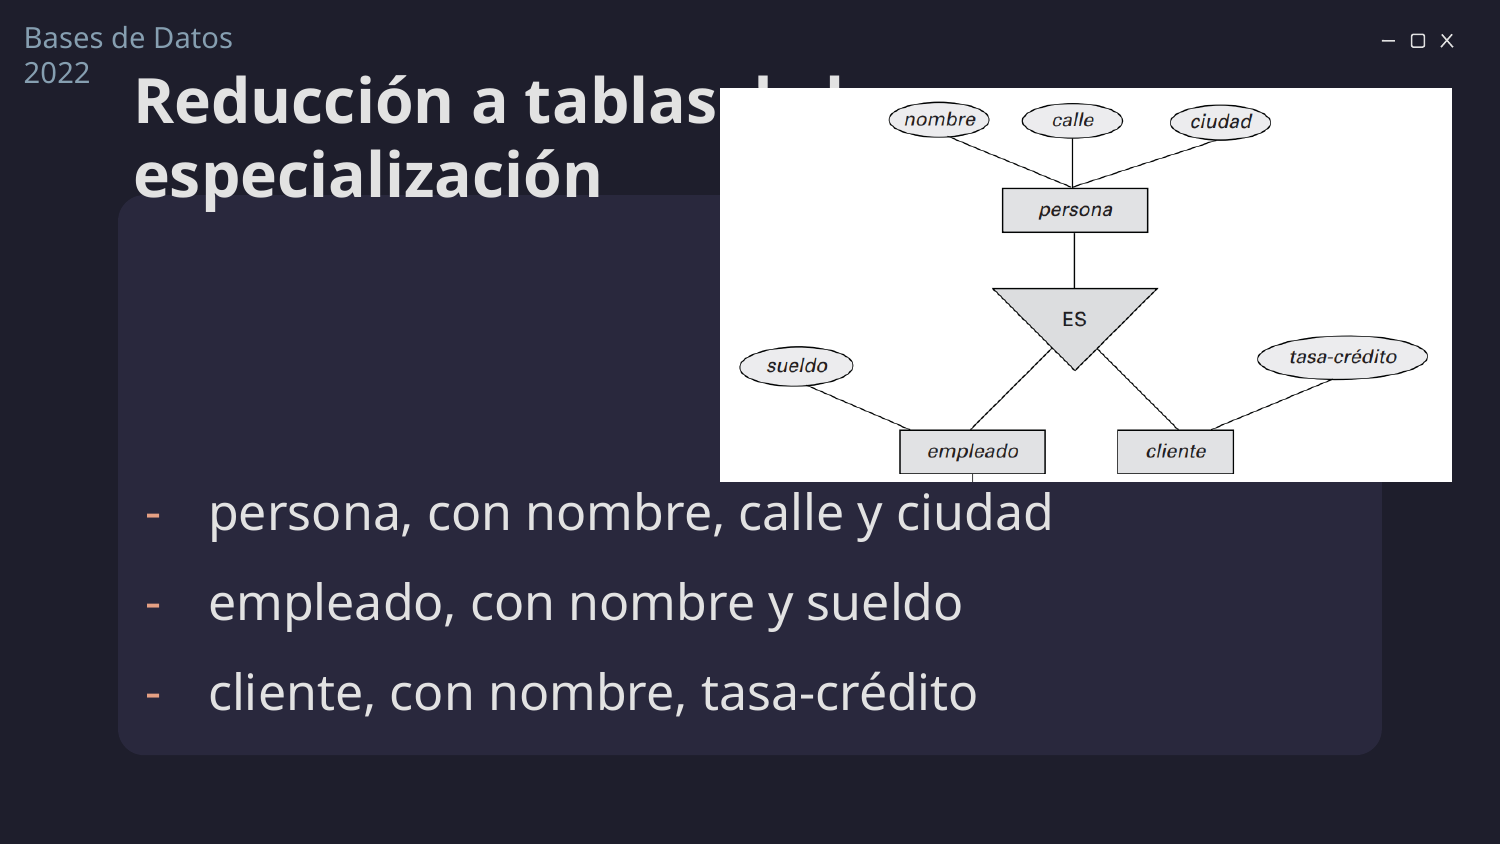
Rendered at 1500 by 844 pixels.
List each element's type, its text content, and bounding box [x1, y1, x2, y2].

title Reducción a tablas de la especialización [118, 88, 720, 183]
list persona, con nombre, calle y ciudad empleado, con nombre y sueldo cliente, con nombre, tasa-crédito [118, 195, 1393, 750]
picture [720, 88, 1452, 483]
